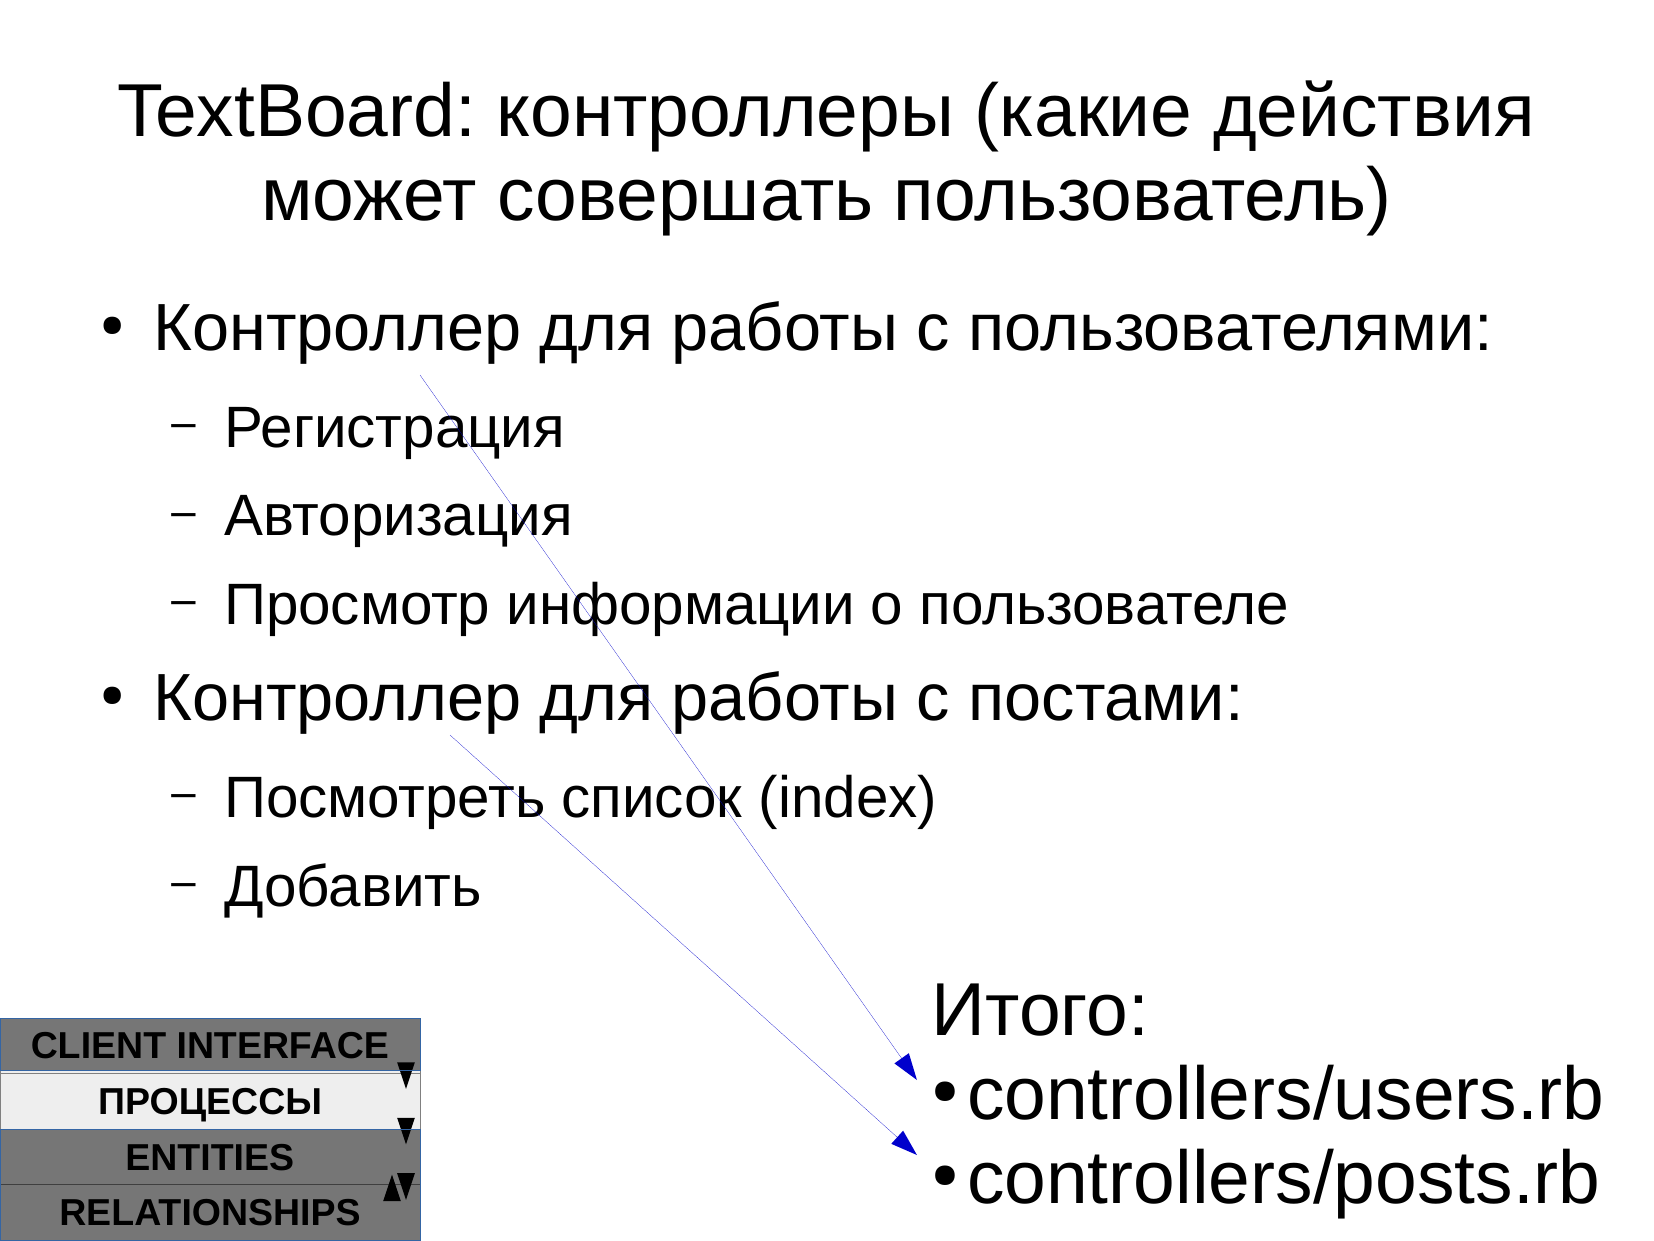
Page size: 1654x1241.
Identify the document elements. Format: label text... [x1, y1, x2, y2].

text_box [0, 1129, 421, 1241]
text_box ПРОЦЕССЫ [0, 1074, 421, 1129]
list Контроллер для работы с пользователями: Регистрация Авторизация Просмотр информации о пользователе Контроллер для работы с постами: Посмотреть список (index) Добавить [82, 290, 1571, 1010]
text_box Итого: controllers/users.rb controllers/posts.rb [916, 960, 1621, 1227]
title TextBoard: контроллеры (какие действия может совершать пользователь) [82, 49, 1571, 257]
text_box [0, 1018, 421, 1071]
